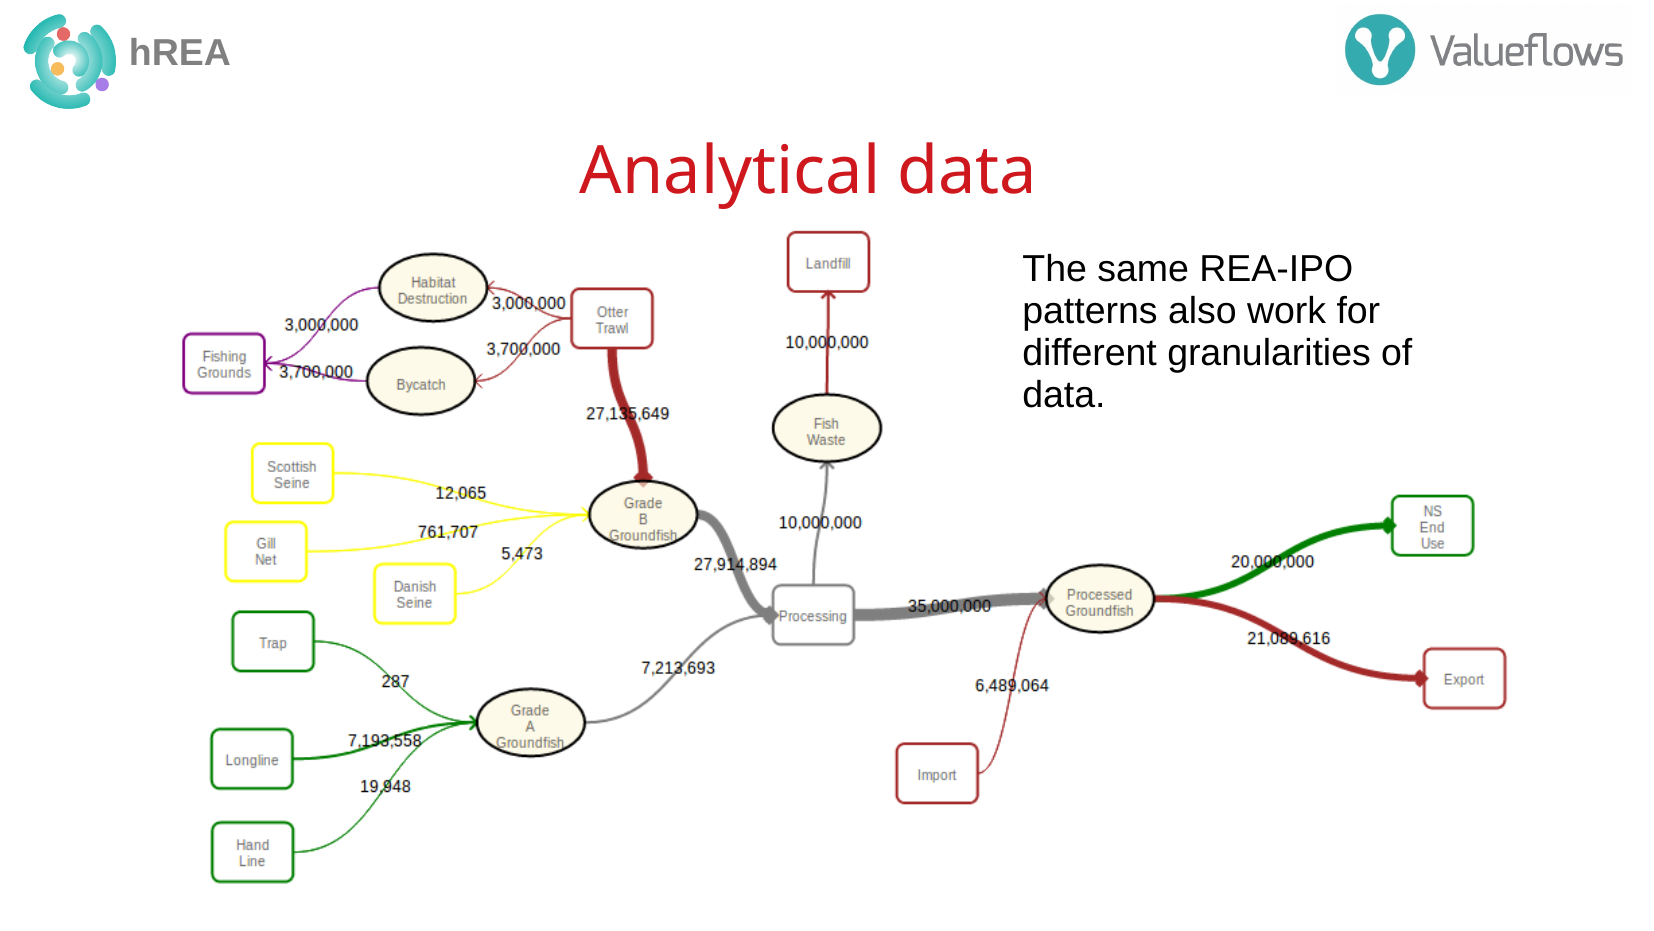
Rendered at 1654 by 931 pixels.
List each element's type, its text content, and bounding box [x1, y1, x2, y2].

picture [1335, 3, 1633, 94]
text_box Analytical data [127, 114, 1491, 205]
picture [21, 13, 116, 109]
text_box The same REA-IPO patterns also work for different granularities of data. [1007, 240, 1503, 423]
picture [165, 219, 1522, 901]
text_box hREA [114, 24, 250, 81]
